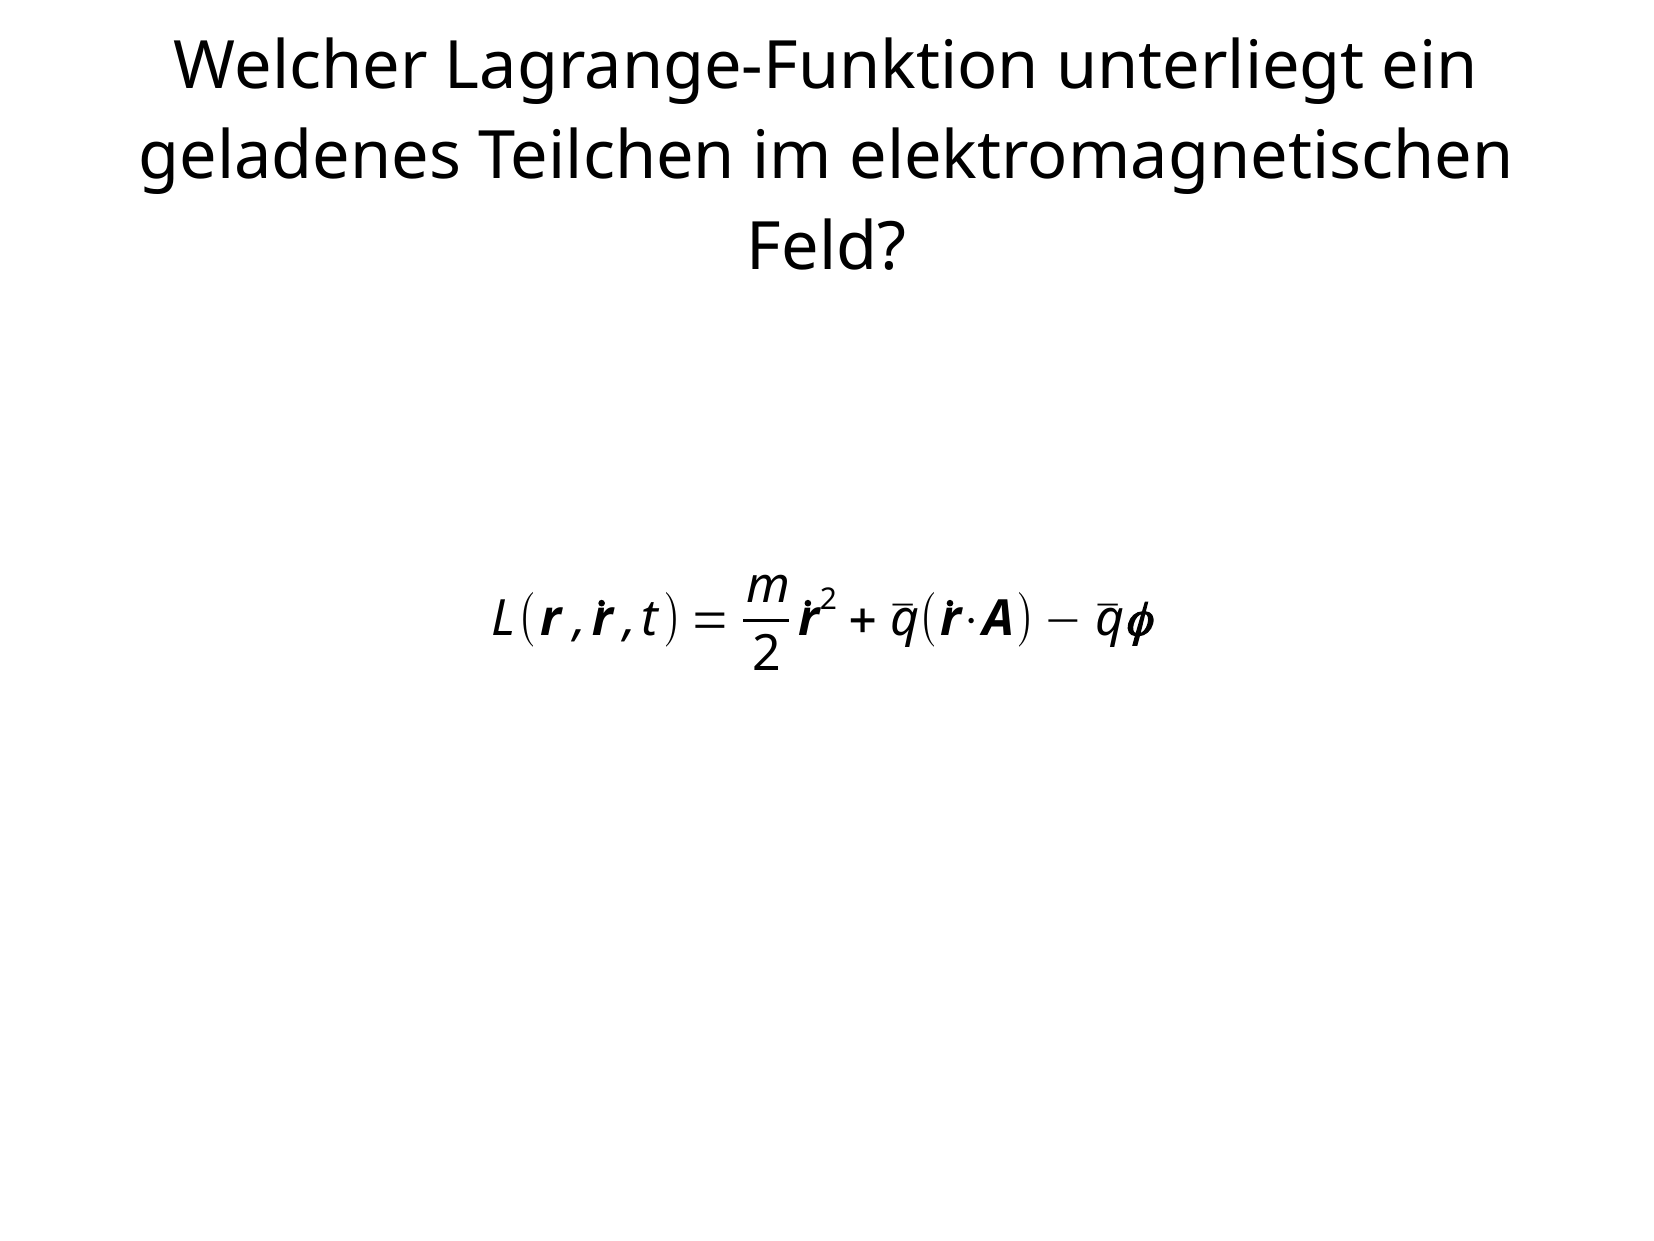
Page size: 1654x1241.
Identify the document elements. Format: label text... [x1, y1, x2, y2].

chart [485, 555, 1168, 685]
title Welcher Lagrange-Funktion unterliegt ein geladenes Teilchen im elektromagnetischen Feld? [82, 49, 1571, 257]
